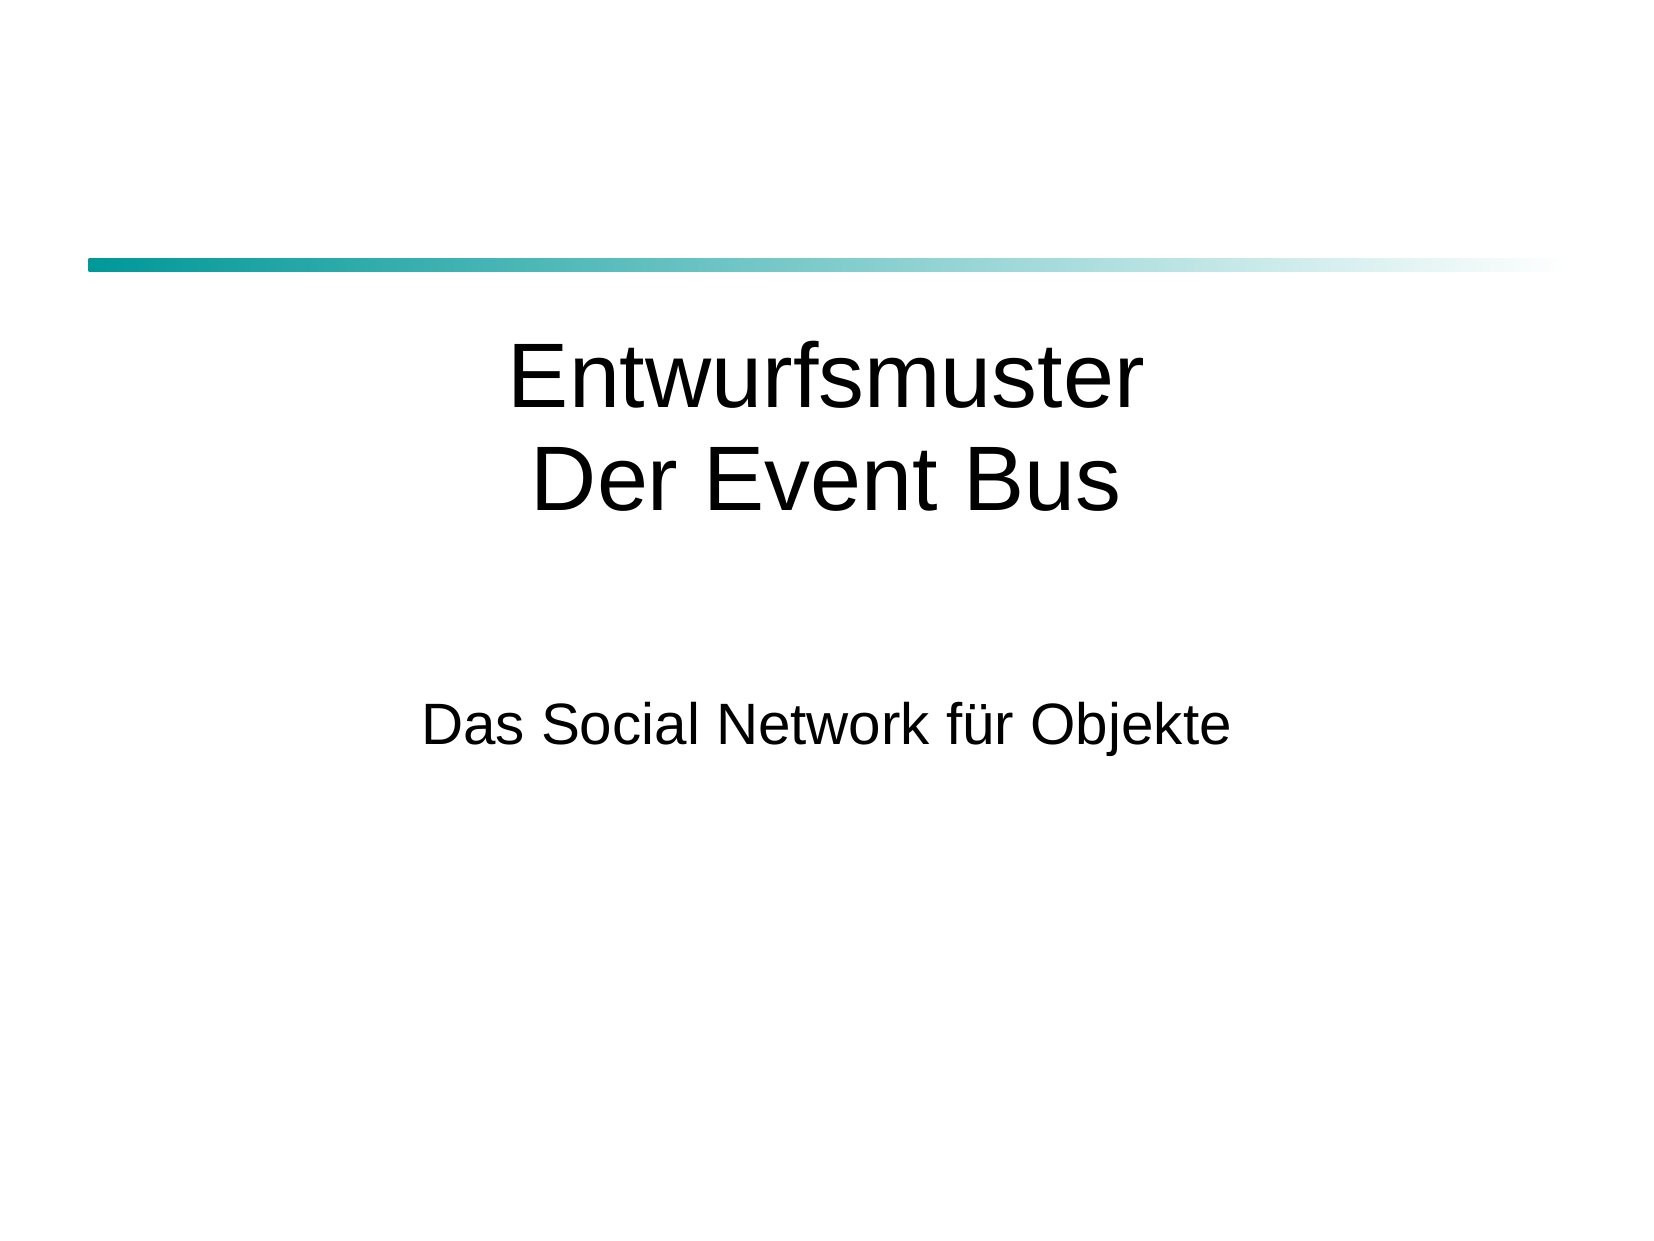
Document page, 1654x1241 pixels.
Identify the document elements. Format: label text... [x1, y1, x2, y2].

title Das Social Network für Objekte [82, 628, 1571, 821]
title Entwurfsmuster Der Event Bus [82, 324, 1571, 530]
